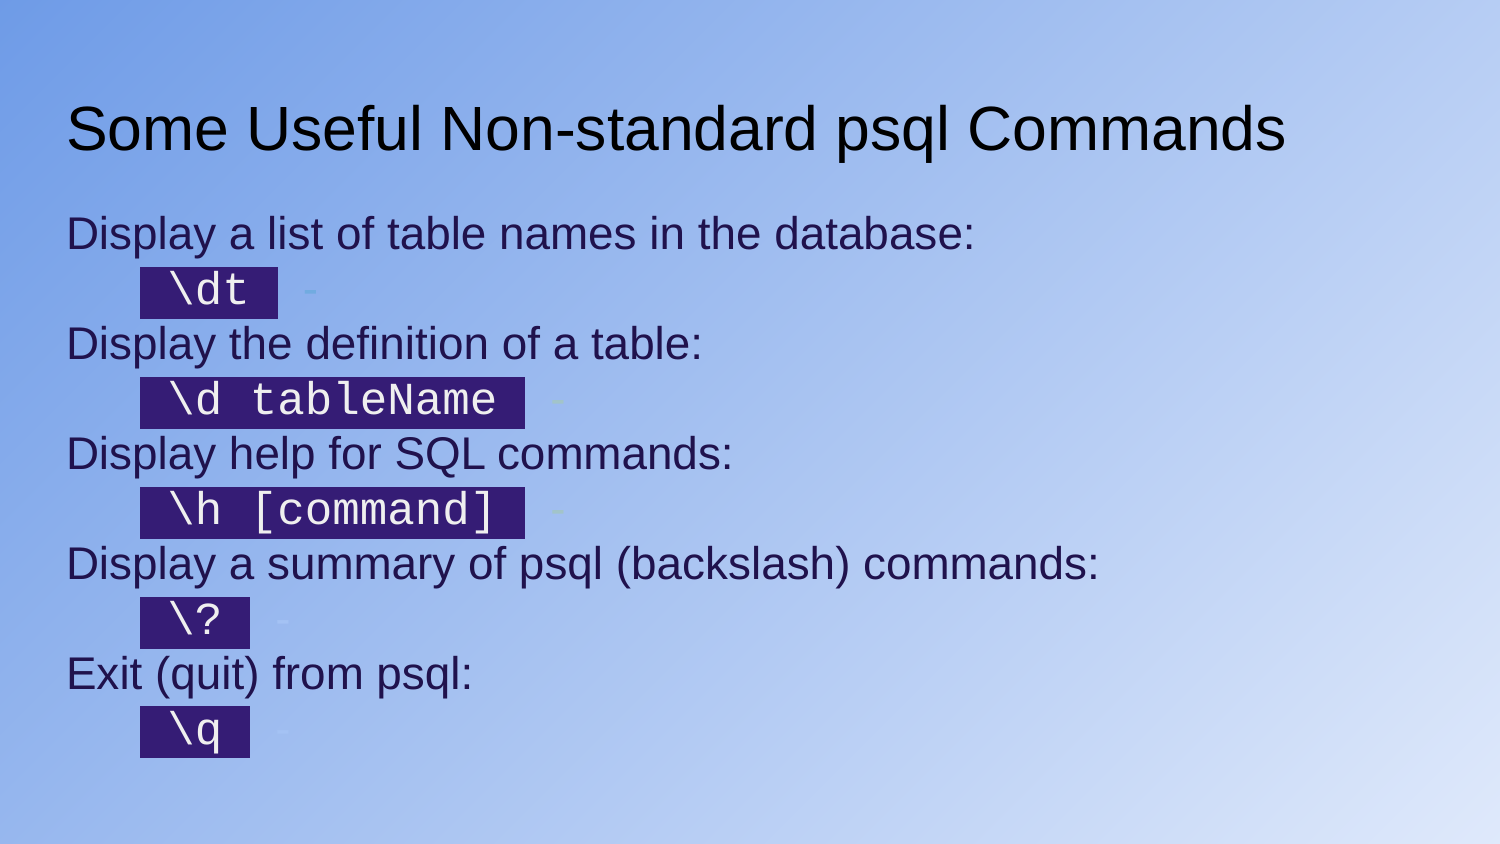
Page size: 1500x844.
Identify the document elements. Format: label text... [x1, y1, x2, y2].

list Display a list of table names in the database: \dt - Display the definition of a table: \d tableName - Display help for SQL commands: \h [command] - Display a summary of psql (backslash) commands: \? - Exit (quit) from psql: \q - [51, 189, 1449, 750]
title Some Useful Non-standard psql Commands [51, 72, 1449, 167]
